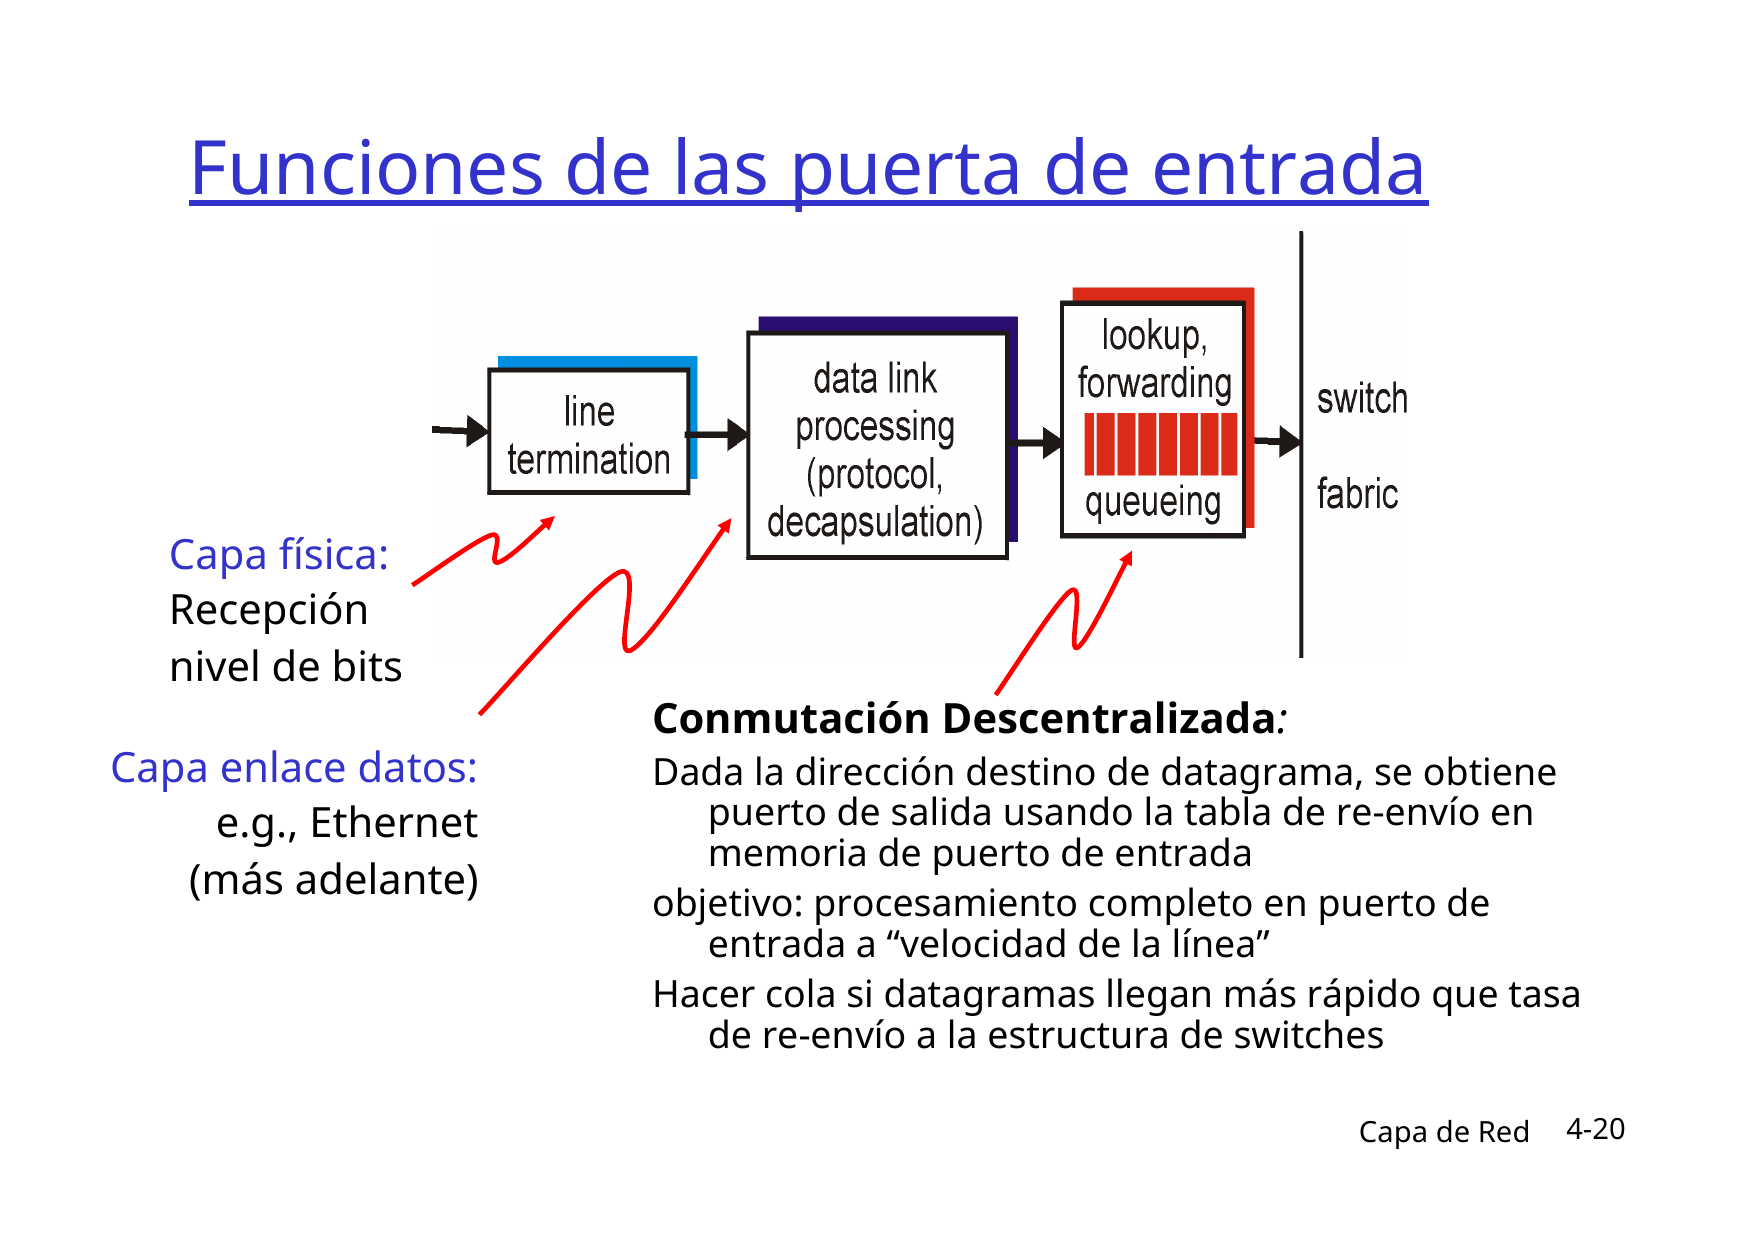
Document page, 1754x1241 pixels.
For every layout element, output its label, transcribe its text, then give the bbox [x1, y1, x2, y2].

text_box Capa enlace datos: e.g., Ethernet (más adelante) [95, 733, 494, 915]
list Conmutación Descentralizada: Dada la dirección destino de datagrama, se obtiene puerto de salida usando la tabla de re-envío en memoria de puerto de entrada objetivo: procesamiento completo en puerto de entrada a “velocidad de la línea” Hacer cola si datagramas llegan más rápido que tasa de re-envío a la estructura de switches [637, 689, 1615, 1132]
text_box Capa física: Recepción nivel de bits [154, 520, 419, 702]
title Funciones de las puerta de entrada [173, 78, 1566, 256]
picture [432, 256, 1407, 659]
